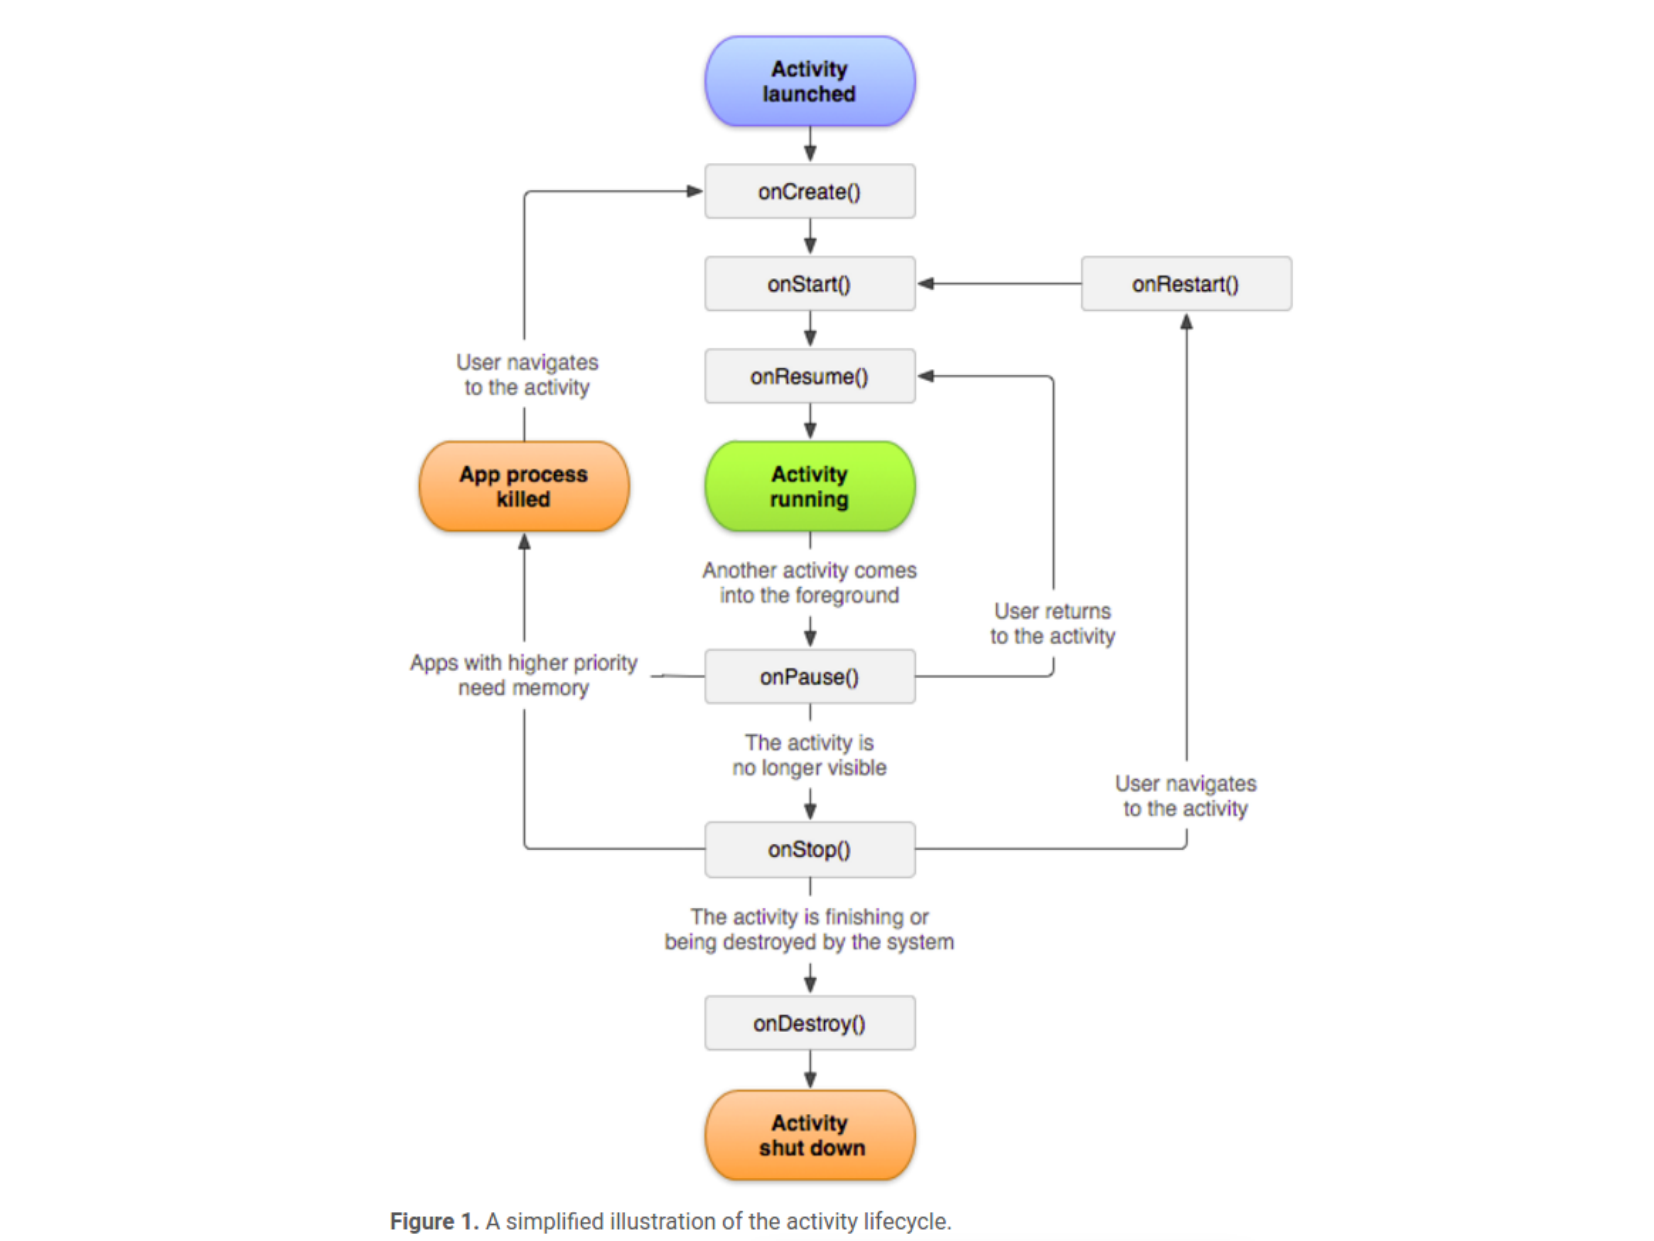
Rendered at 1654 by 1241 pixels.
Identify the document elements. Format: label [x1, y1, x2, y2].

picture [264, 0, 1394, 1241]
